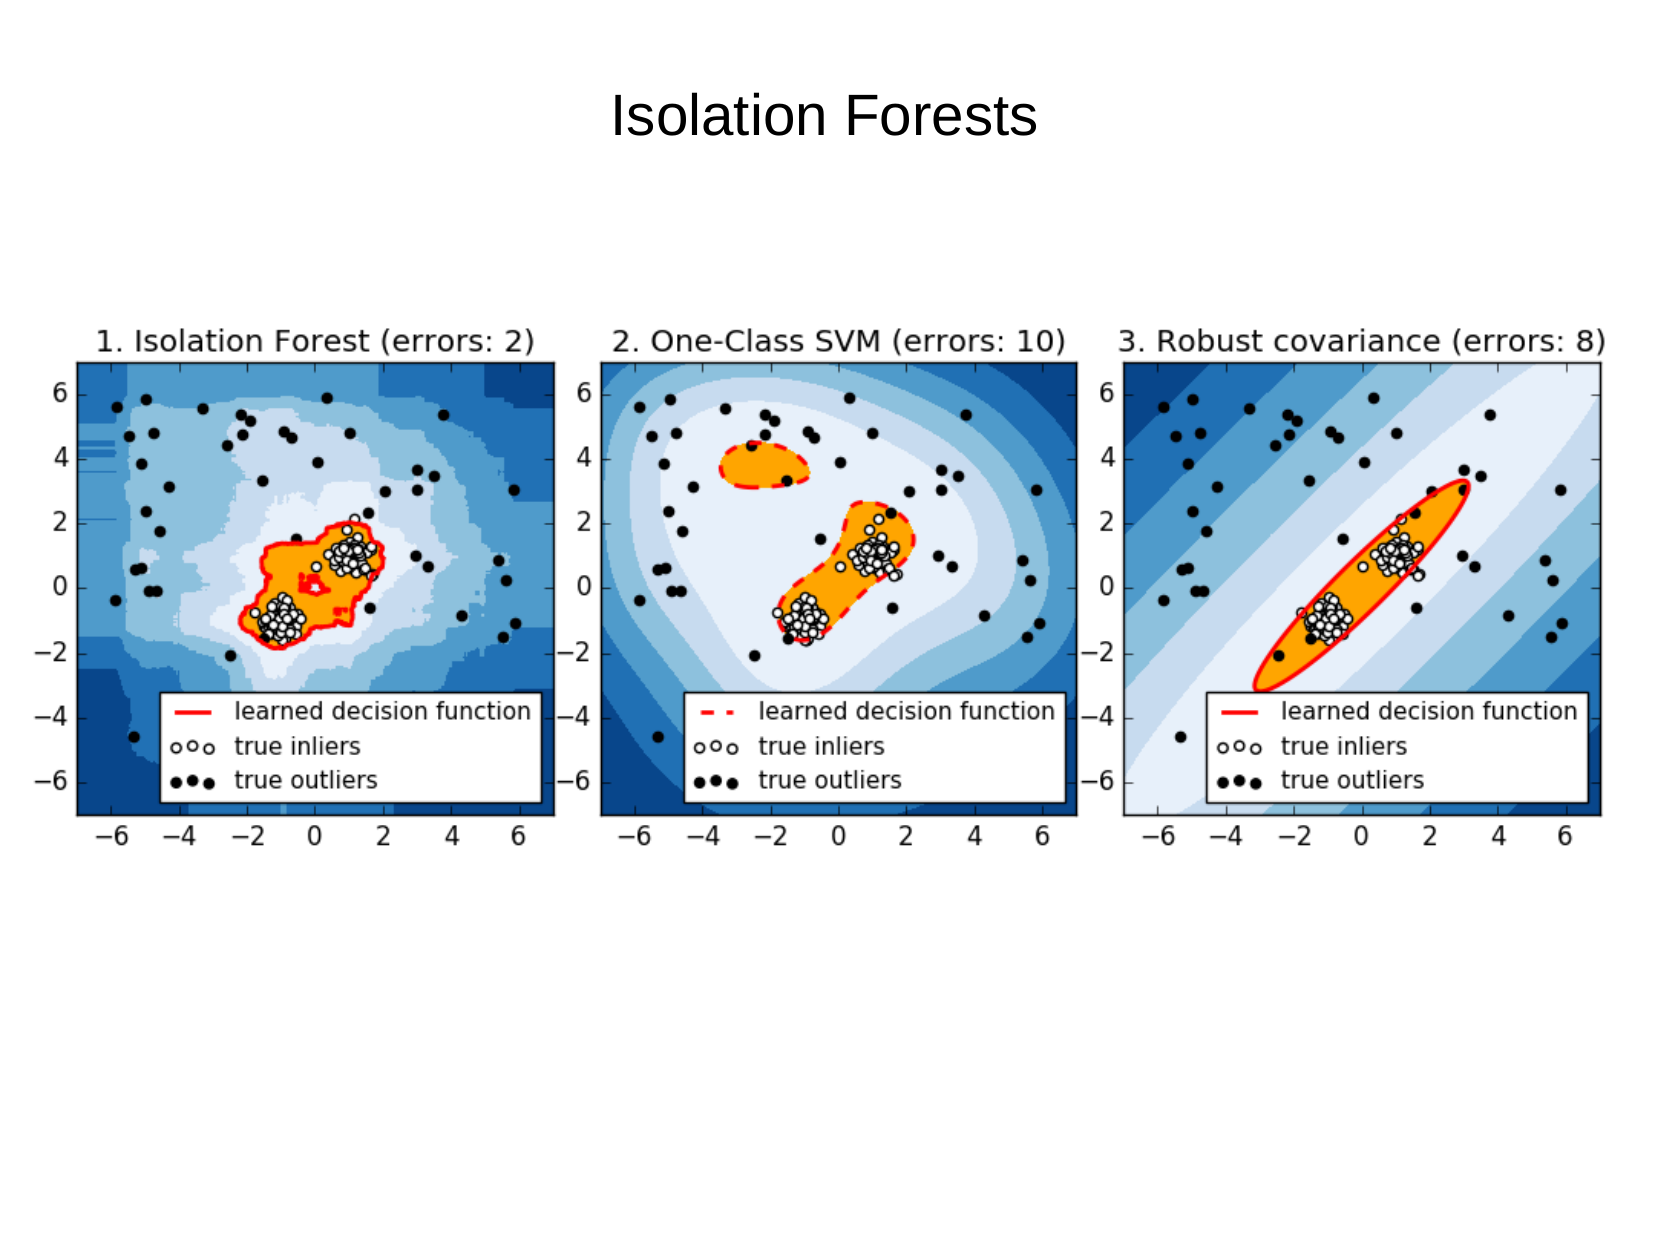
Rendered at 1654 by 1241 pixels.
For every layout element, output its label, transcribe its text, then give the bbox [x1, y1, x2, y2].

picture [11, 318, 1654, 871]
text_box Isolation Forests [270, 75, 1381, 155]
